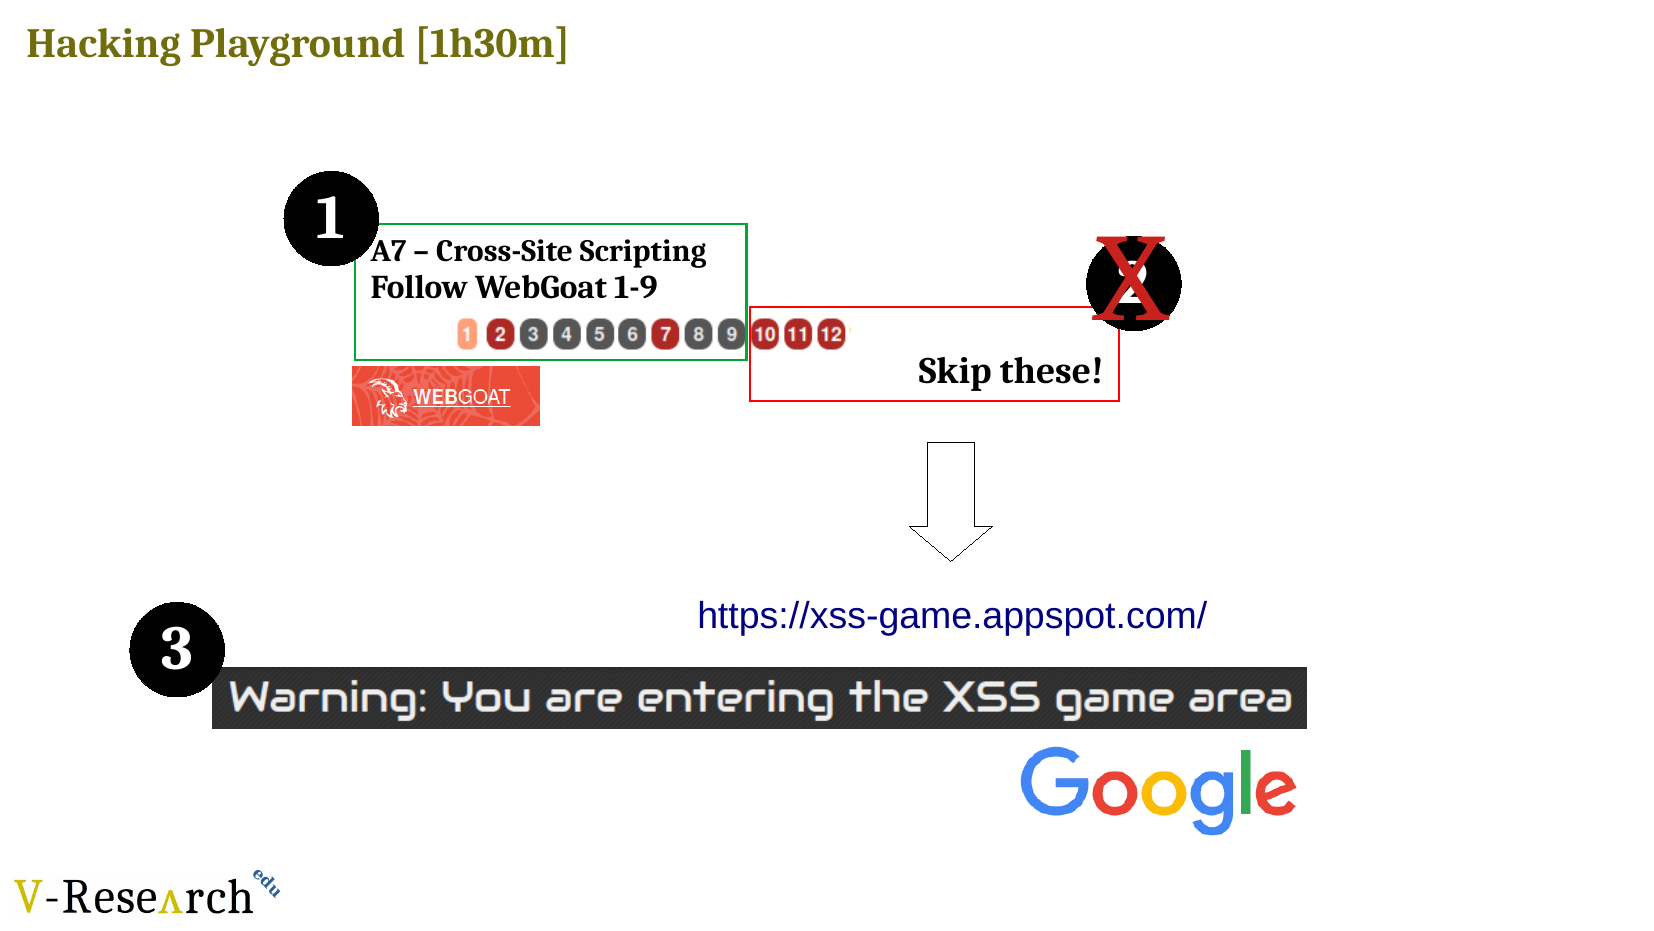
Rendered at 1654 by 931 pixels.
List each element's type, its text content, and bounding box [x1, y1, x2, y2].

text_box A7 – Cross-Site Scripting Follow WebGoat 1-9 [354, 224, 747, 361]
picture [212, 667, 1307, 729]
picture [11, 876, 255, 916]
text_box https://xss-game.appspot.com/ [682, 586, 1223, 644]
picture [352, 366, 540, 426]
text_box 1 [283, 171, 379, 266]
picture [1020, 744, 1300, 842]
text_box edu [222, 847, 333, 931]
text_box Hacking Playground [1h30m] [11, 12, 1193, 77]
text_box Skip these! [749, 306, 1120, 402]
text_box X [1080, 200, 1182, 363]
text_box 3 [129, 602, 225, 697]
